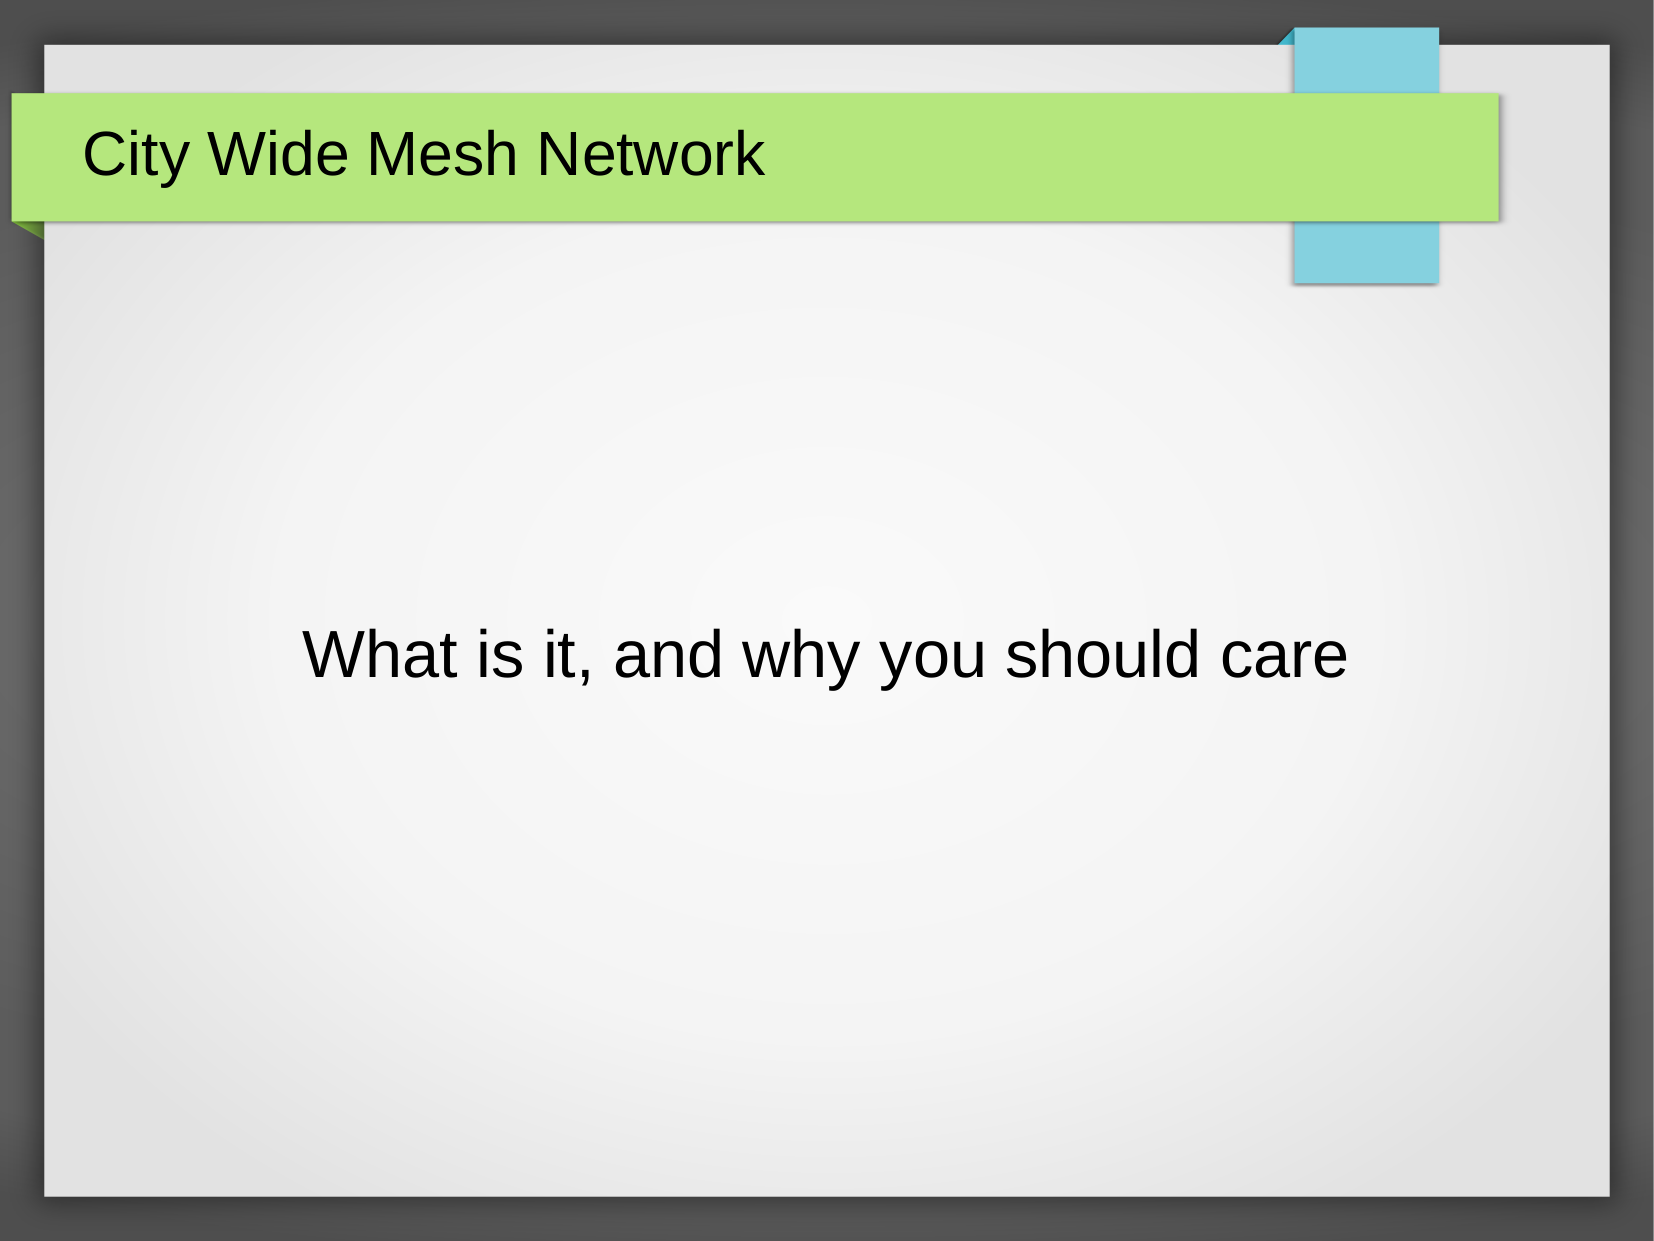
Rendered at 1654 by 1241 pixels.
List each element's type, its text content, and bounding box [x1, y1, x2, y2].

title City Wide Mesh Network [82, 94, 1264, 213]
picture [0, 0, 1654, 1241]
subtitle What is it, and why you should care [82, 295, 1571, 1015]
